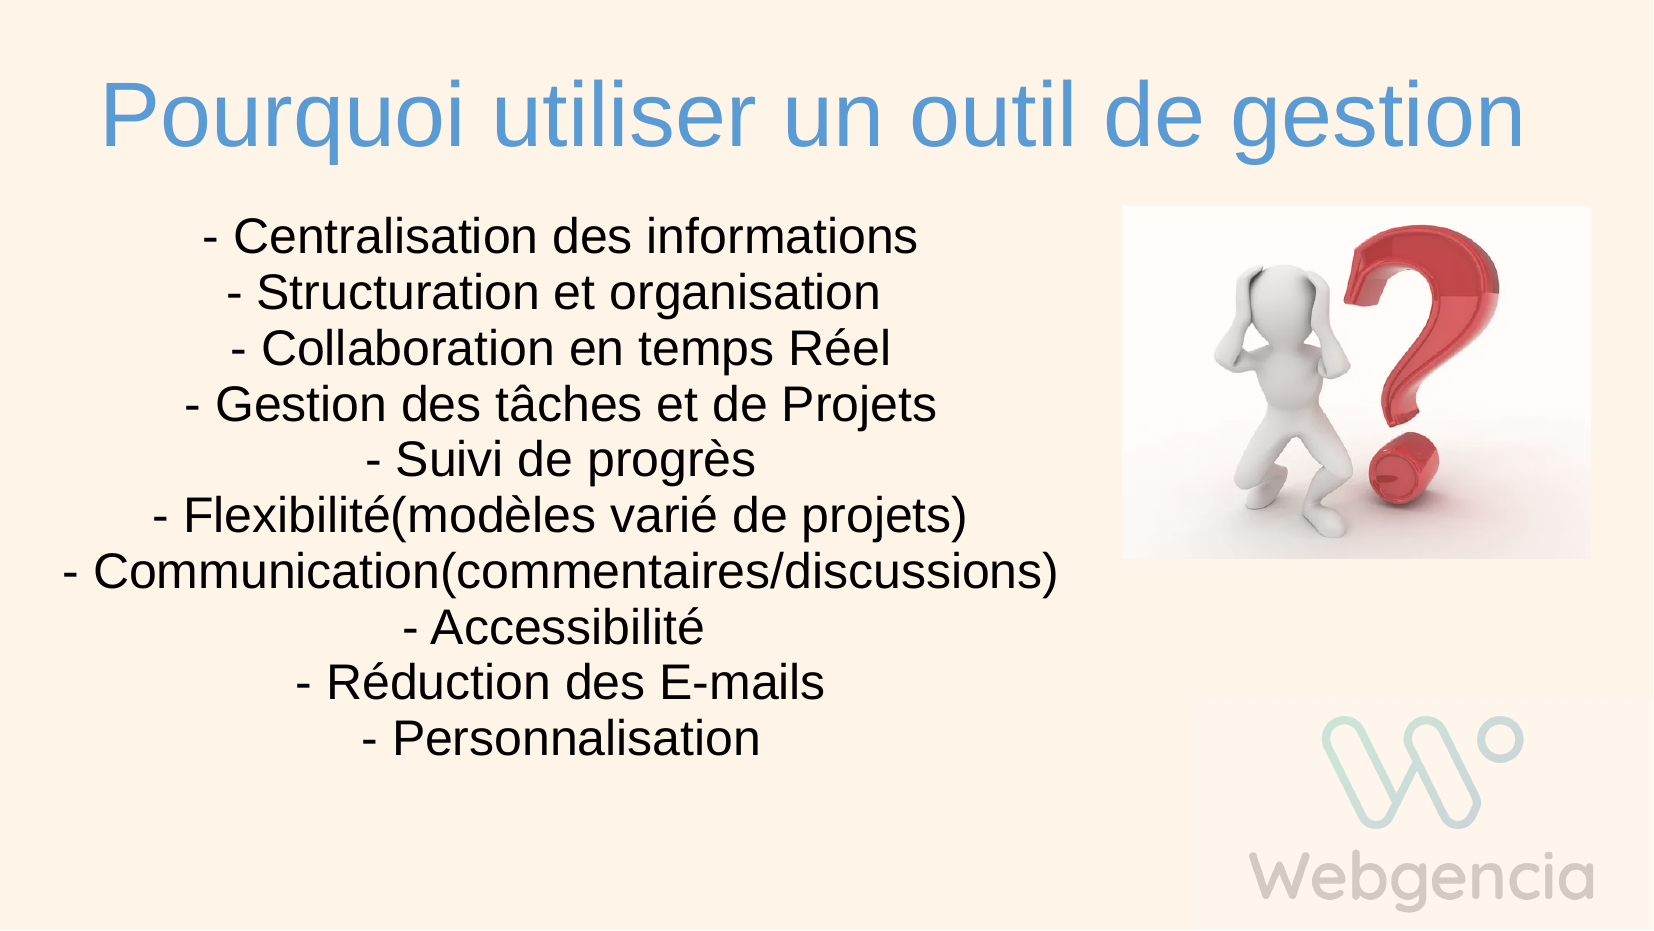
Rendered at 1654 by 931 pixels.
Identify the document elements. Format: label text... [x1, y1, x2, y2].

picture [1122, 206, 1591, 559]
subtitle - Centralisation des informations - Structuration et organisation - Collaboration en temps Réel - Gestion des tâches et de Projets - Suivi de progrès - Flexibilité(modèles varié de projets) - Communication(commentaires/discussions) - Accessibilité - Réduction des E-mails - Personnalisation [59, 180, 1063, 794]
title Pourquoi utiliser un outil de gestion [82, 37, 1571, 193]
picture [1191, 698, 1654, 931]
